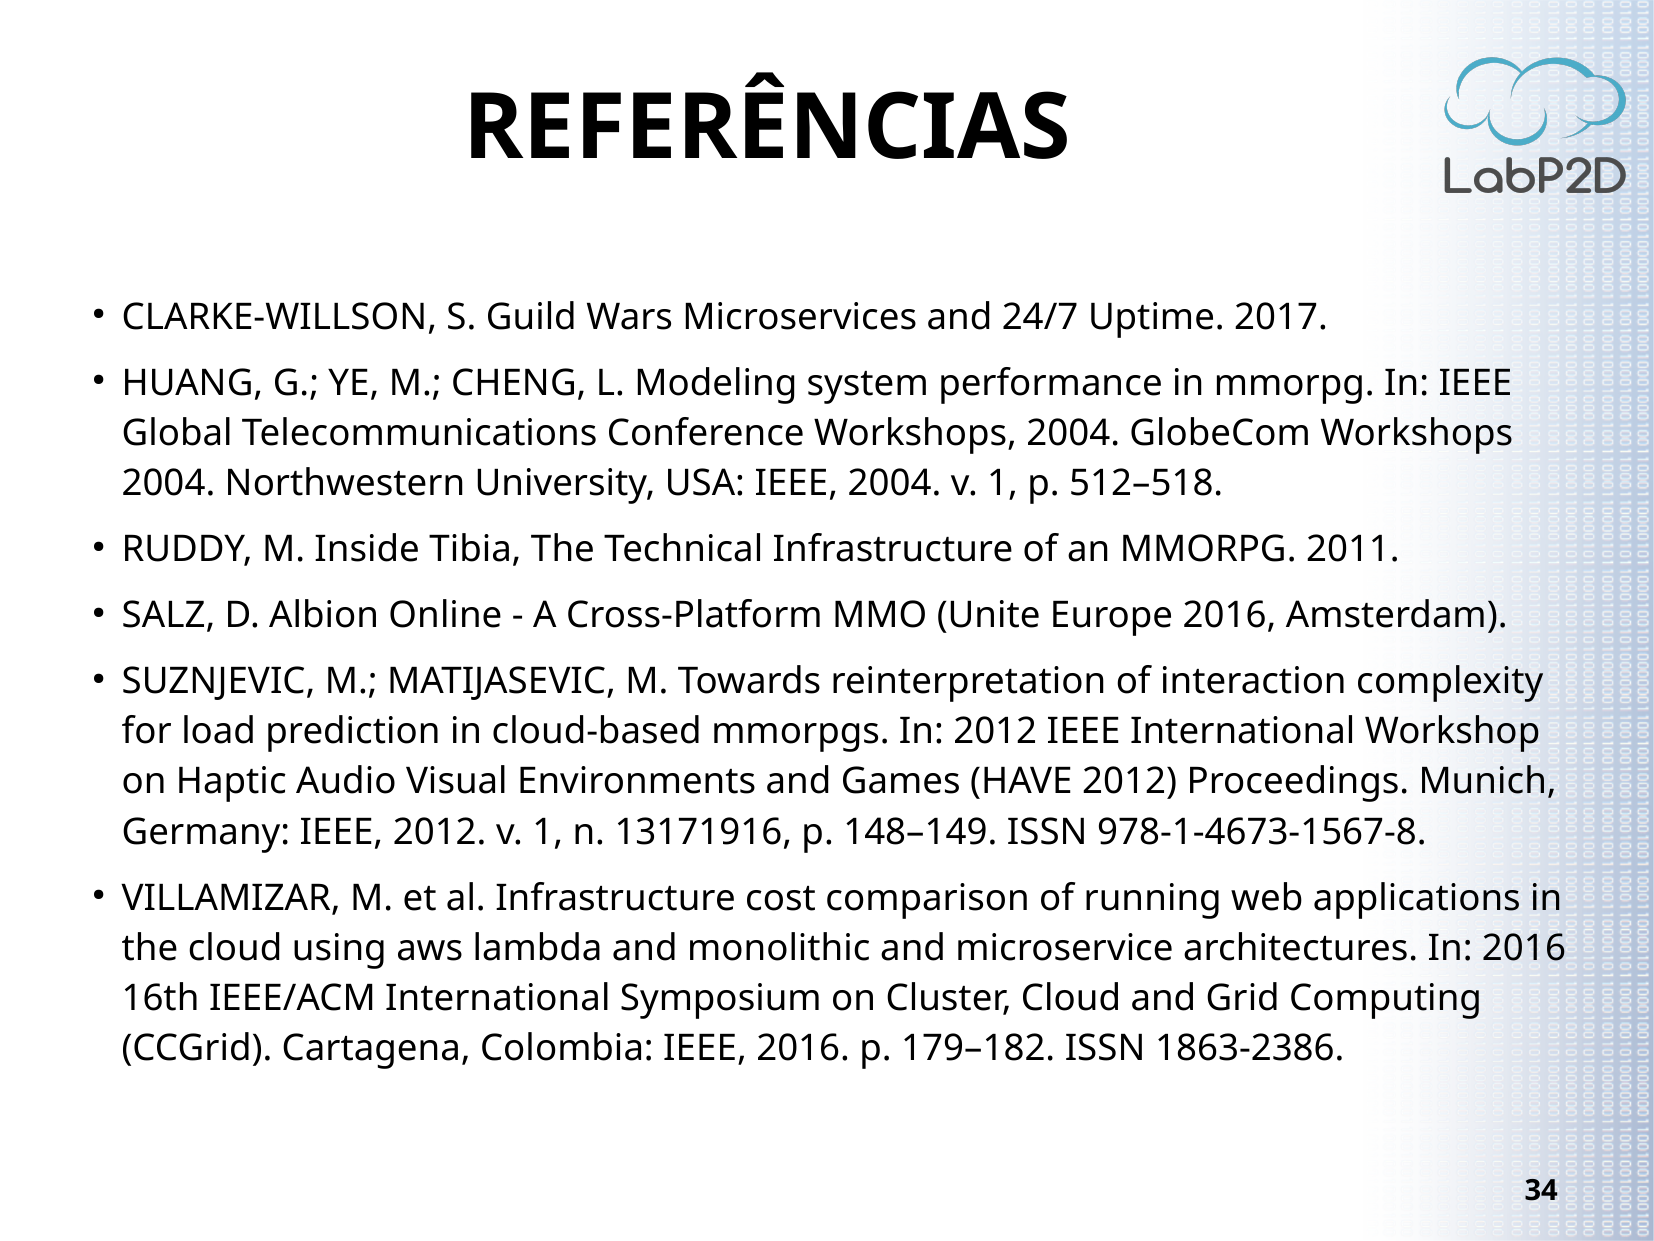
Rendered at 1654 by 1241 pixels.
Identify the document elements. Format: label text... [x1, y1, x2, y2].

title REFERÊNCIAS [82, 19, 1453, 227]
list CLARKE-WILLSON, S. Guild Wars Microservices and 24/7 Uptime. 2017. HUANG, G.; YE, M.; CHENG, L. Modeling system performance in mmorpg. In: IEEE Global Telecommunications Conference Workshops, 2004. GlobeCom Workshops 2004. Northwestern University, USA: IEEE, 2004. v. 1, p. 512–518. RUDDY, M. Inside Tibia, The Technical Infrastructure of an MMORPG. 2011. SALZ, D. Albion Online - A Cross-Platform MMO (Unite Europe 2016, Amsterdam). SUZNJEVIC, M.; MATIJASEVIC, M. Towards reinterpretation of interaction complexity for load prediction in cloud-based mmorpgs. In: 2012 IEEE International Workshop on Haptic Audio Visual Environments and Games (HAVE 2012) Proceedings. Munich, Germany: IEEE, 2012. v. 1, n. 13171916, p. 148–149. ISSN 978-1-4673-1567-8. VILLAMIZAR, M. et al. Infrastructure cost comparison of running web applications in the cloud using aws lambda and monolithic and microservice architectures. In: 2016 16th IEEE/ACM International Symposium on Cluster, Cloud and Grid Computing (CCGrid). Cartagena, Colombia: IEEE, 2016. p. 179–182. ISSN 1863-2386. [82, 290, 1571, 1111]
picture [1360, 1, 1654, 1240]
